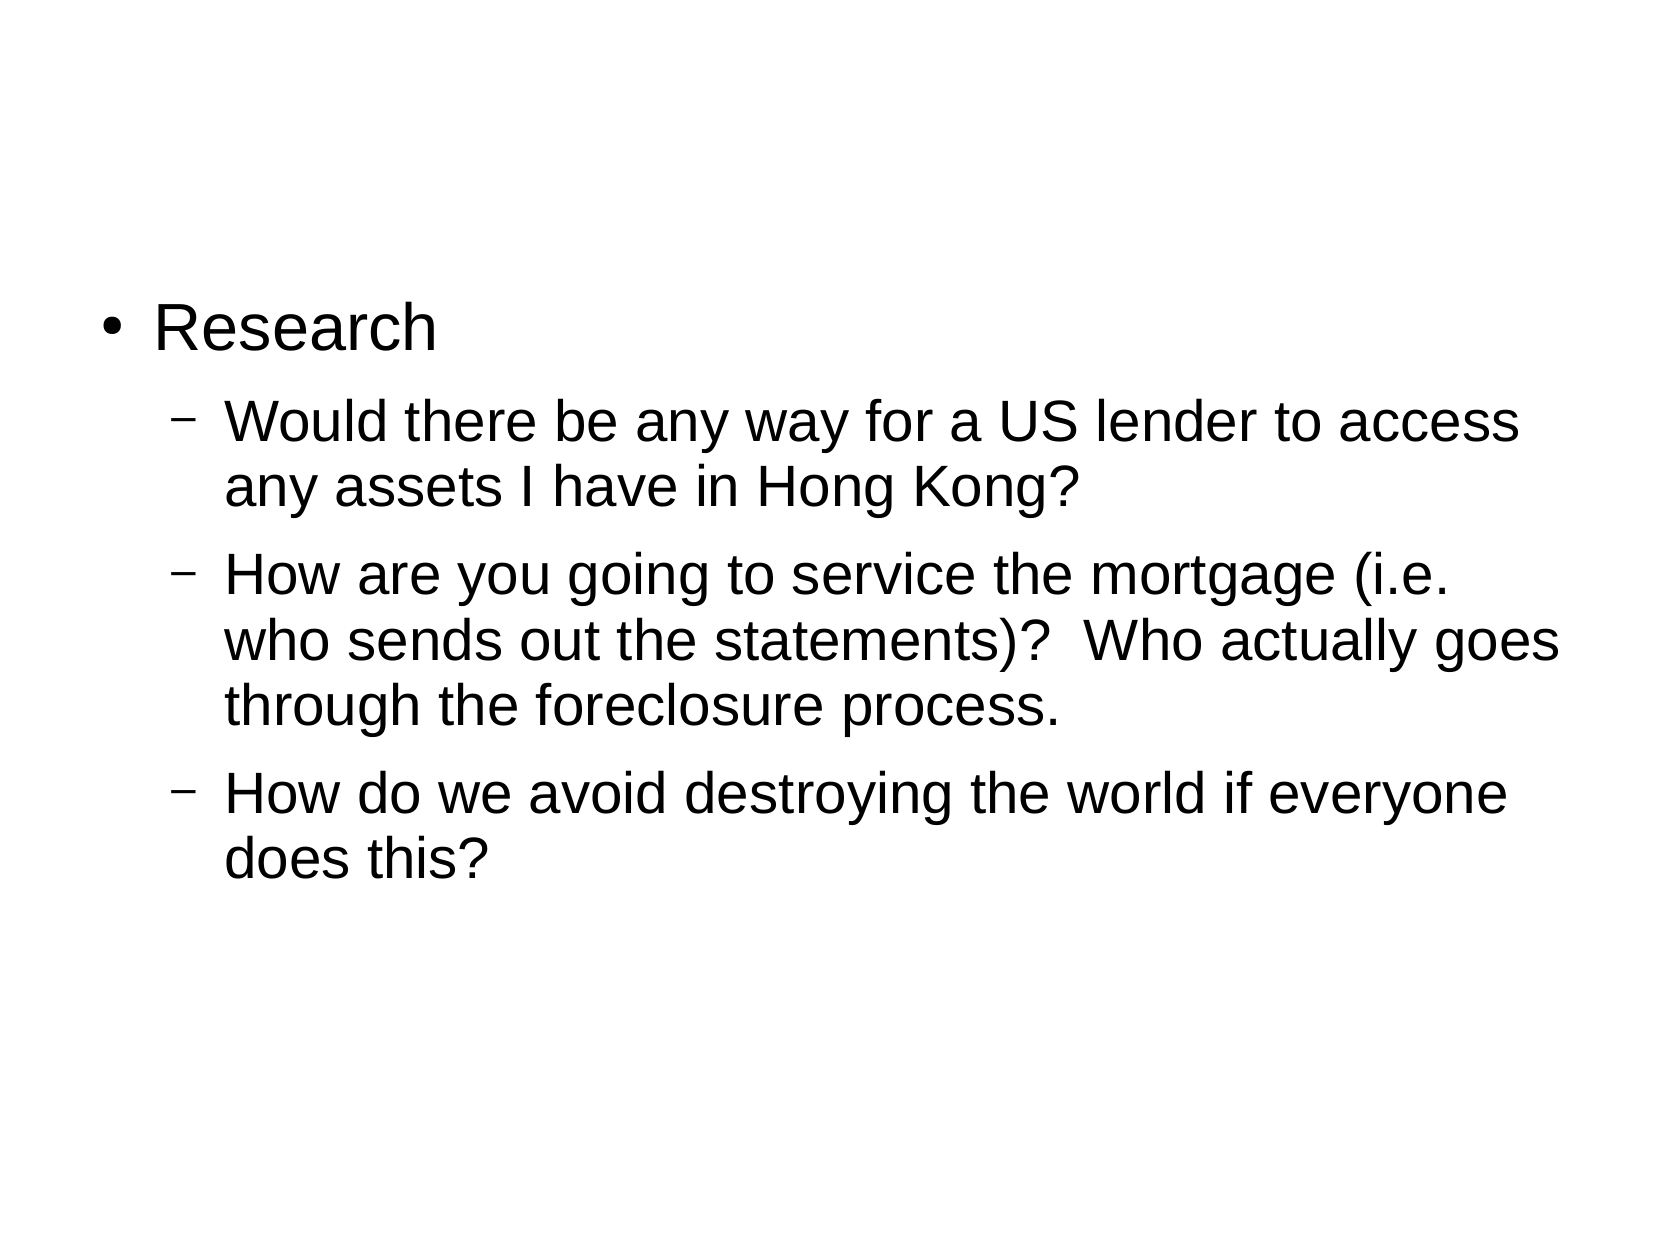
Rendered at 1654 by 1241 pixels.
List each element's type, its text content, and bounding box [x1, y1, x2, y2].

list Research Would there be any way for a US lender to access any assets I have in Hong Kong? How are you going to service the mortgage (i.e. who sends out the statements)? Who actually goes through the foreclosure process. How do we avoid destroying the world if everyone does this? [82, 290, 1571, 1010]
